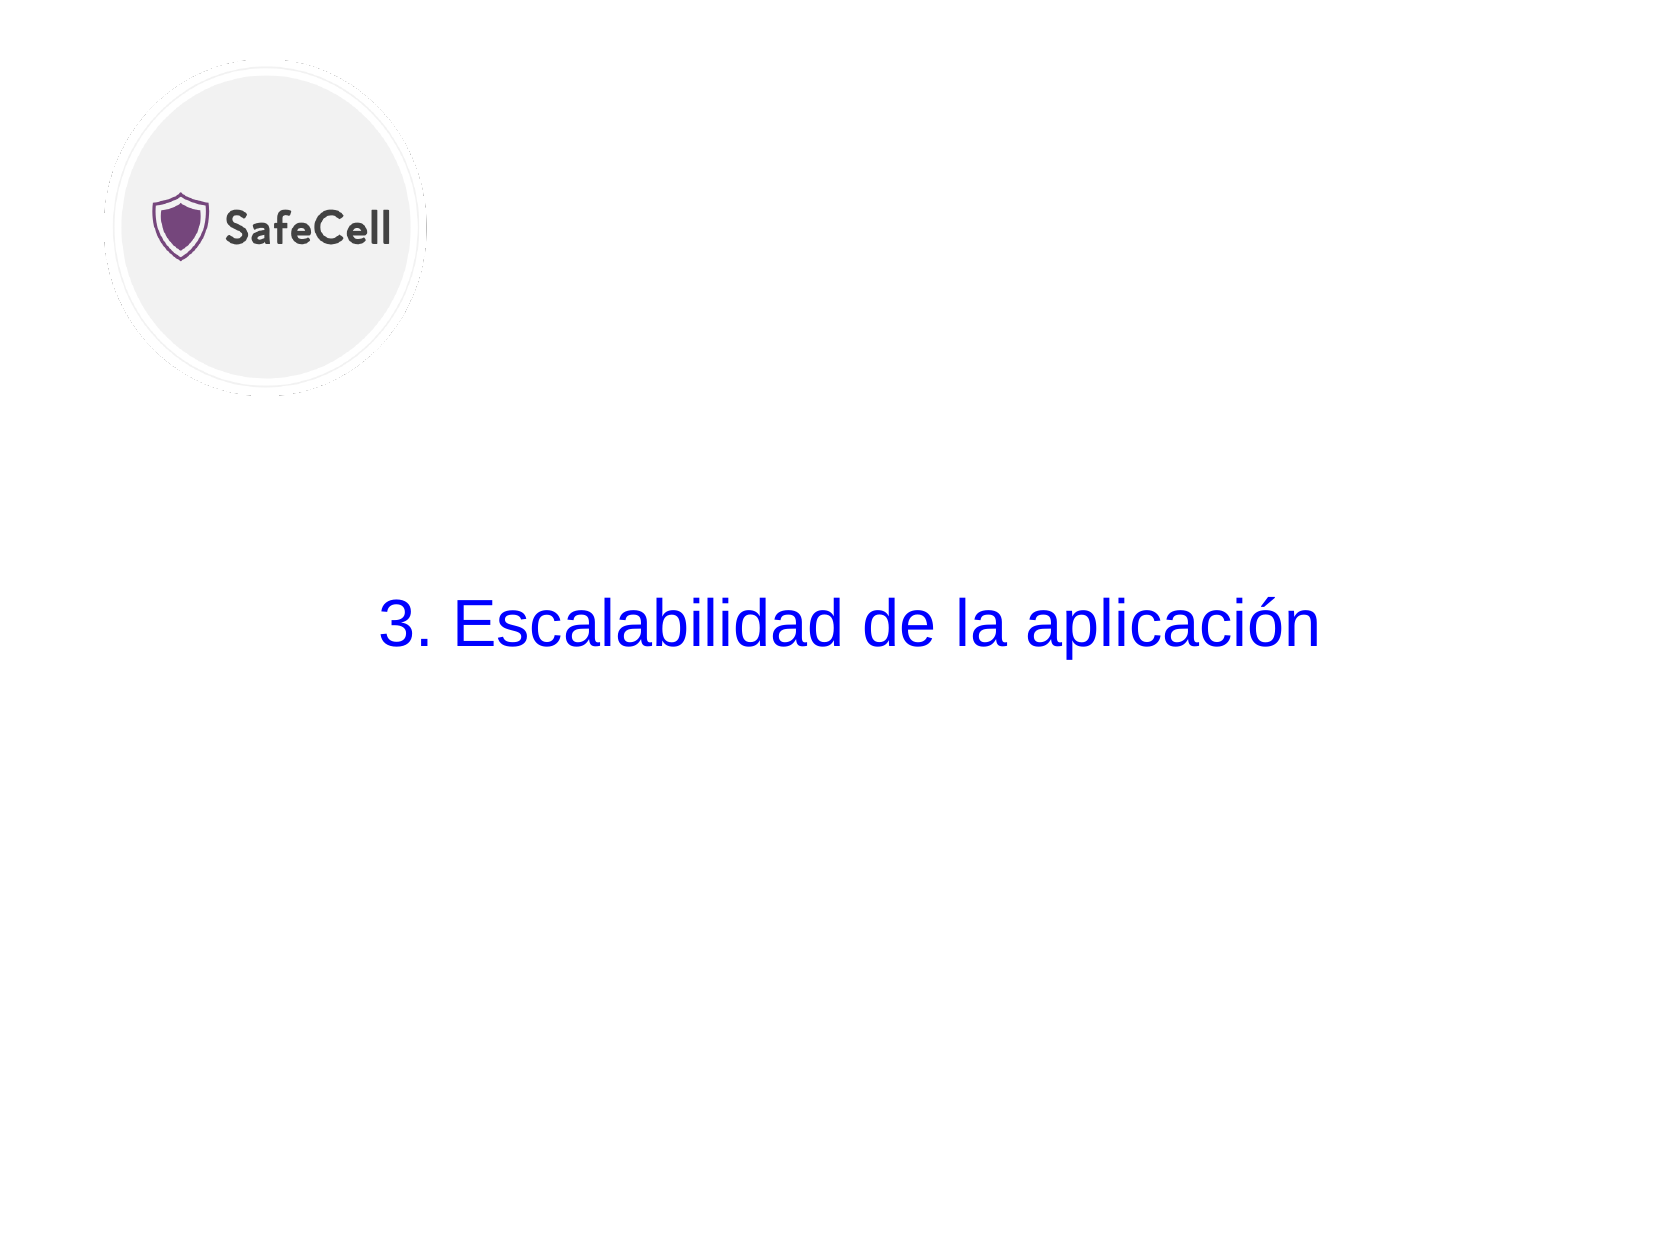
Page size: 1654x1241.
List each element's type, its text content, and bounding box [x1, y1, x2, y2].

title 3. Escalabilidad de la aplicación [106, 560, 1595, 686]
picture [94, 49, 437, 402]
